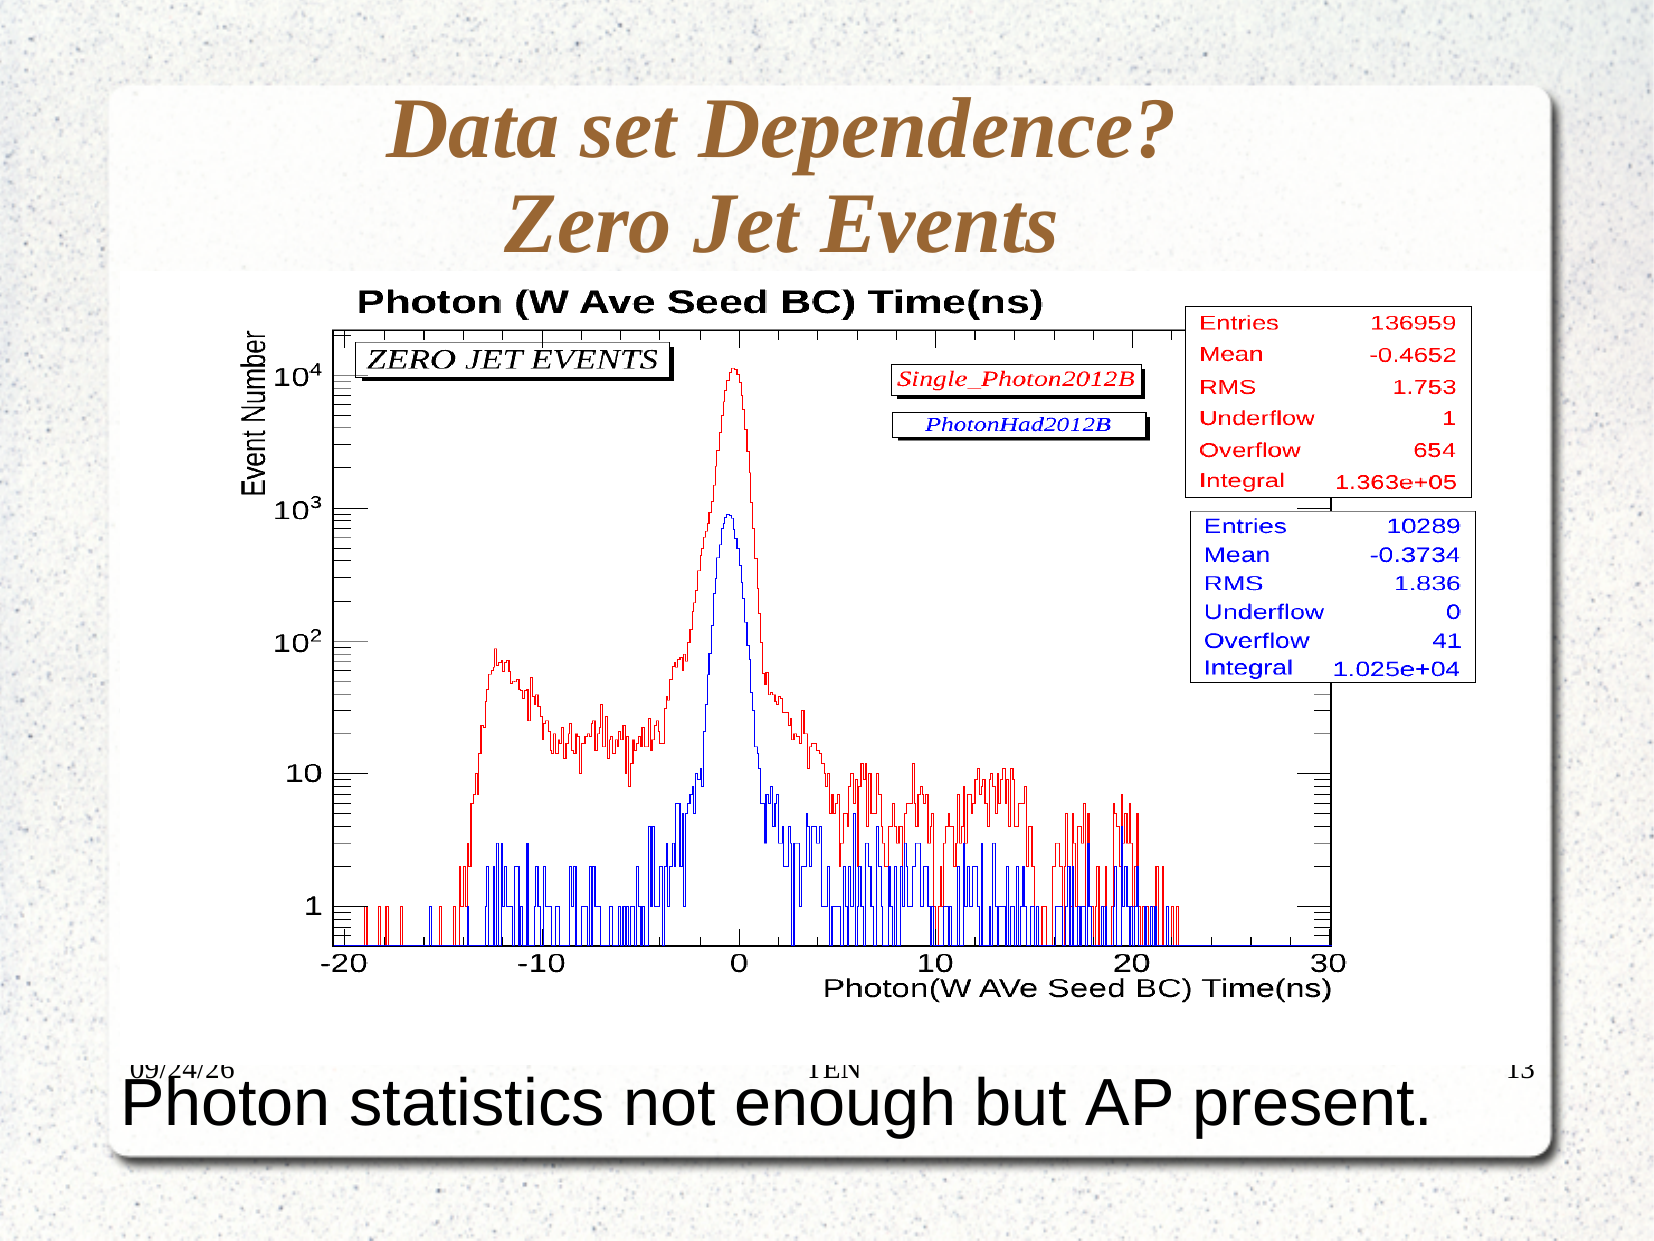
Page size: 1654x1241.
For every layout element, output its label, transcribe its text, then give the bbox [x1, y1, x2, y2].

title Data set Dependence? Zero Jet Events [272, 80, 1293, 271]
picture [0, 0, 1654, 1241]
subtitle Photon statistics not enough but AP present. [120, 1066, 1486, 1141]
